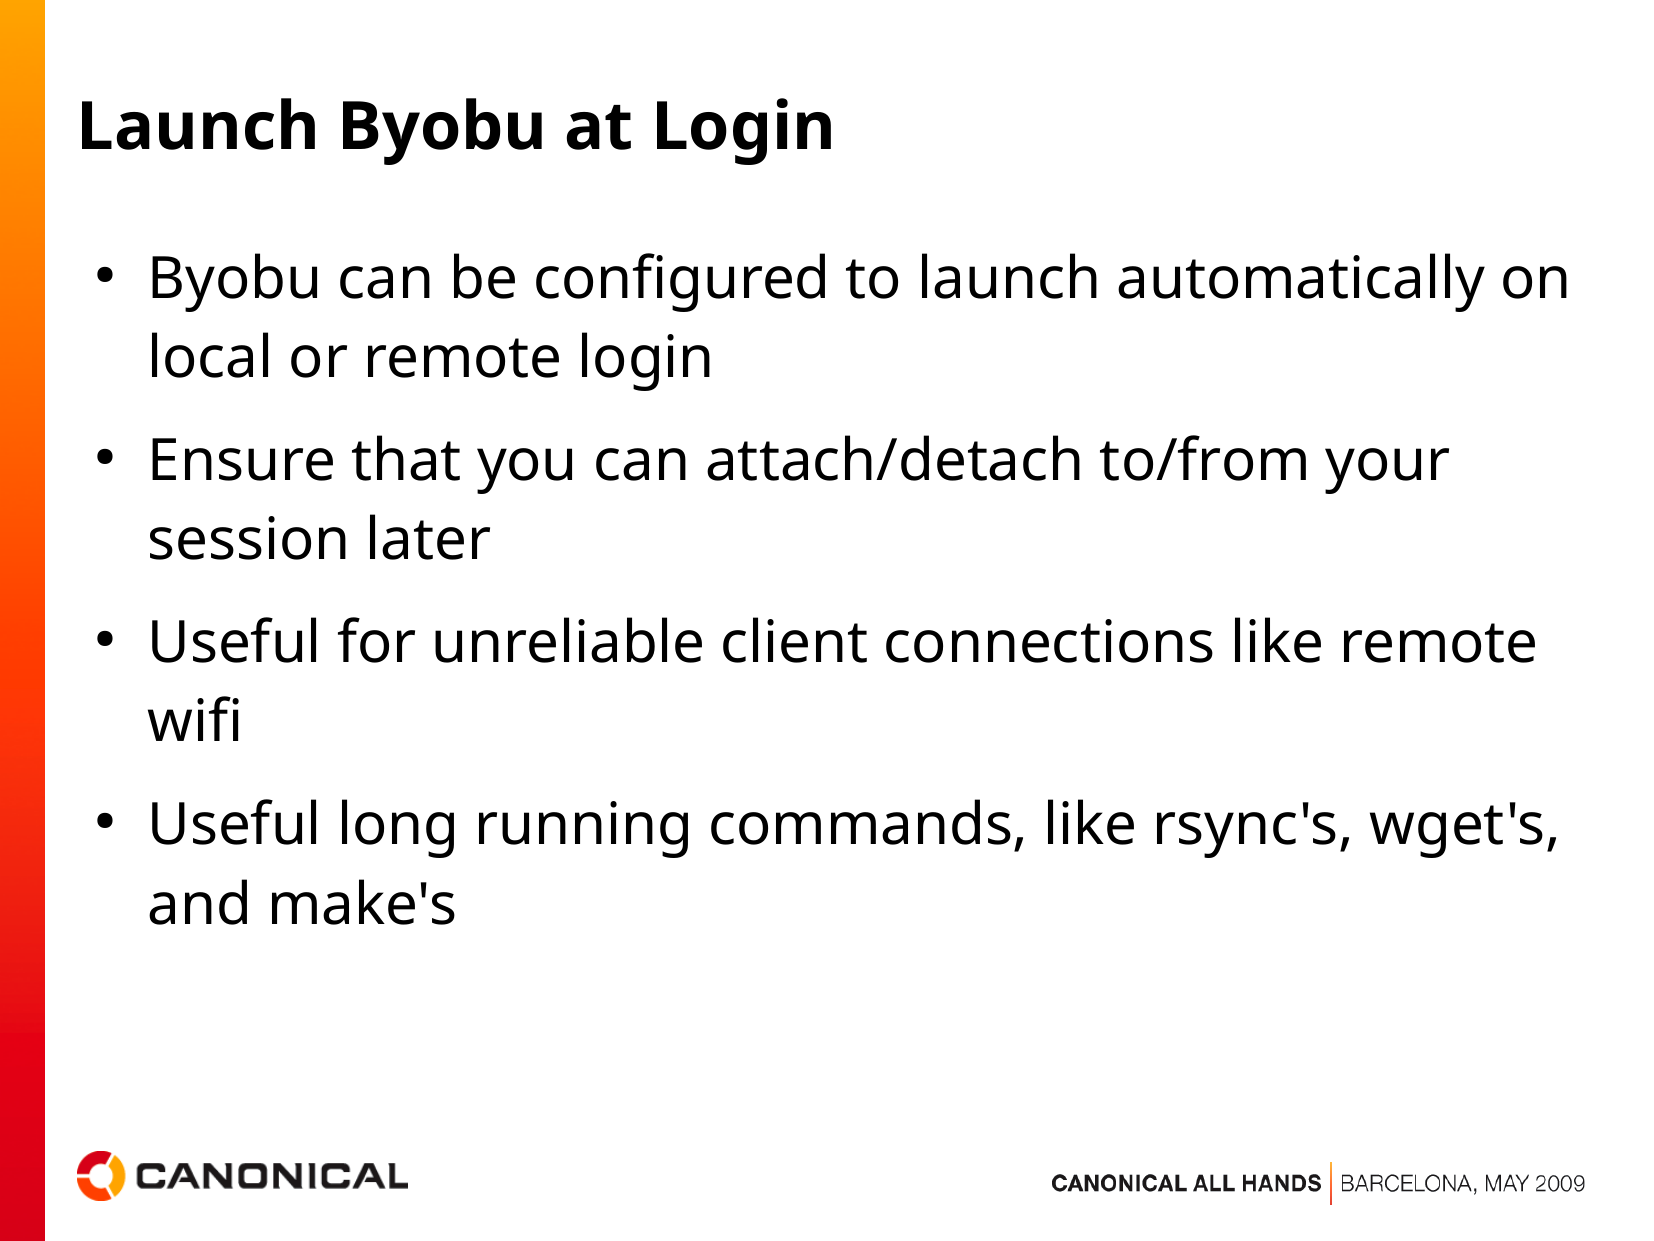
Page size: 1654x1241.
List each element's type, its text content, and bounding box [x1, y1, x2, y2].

list Byobu can be configured to launch automatically on local or remote login Ensure that you can attach/detach to/from your session later Useful for unreliable client connections like remote wifi Useful long running commands, like rsync's, wget's, and make's [76, 236, 1589, 1055]
picture [0, 0, 45, 1241]
title Launch Byobu at Login [76, 40, 1589, 207]
picture [77, 1151, 408, 1201]
picture [1051, 1162, 1585, 1205]
